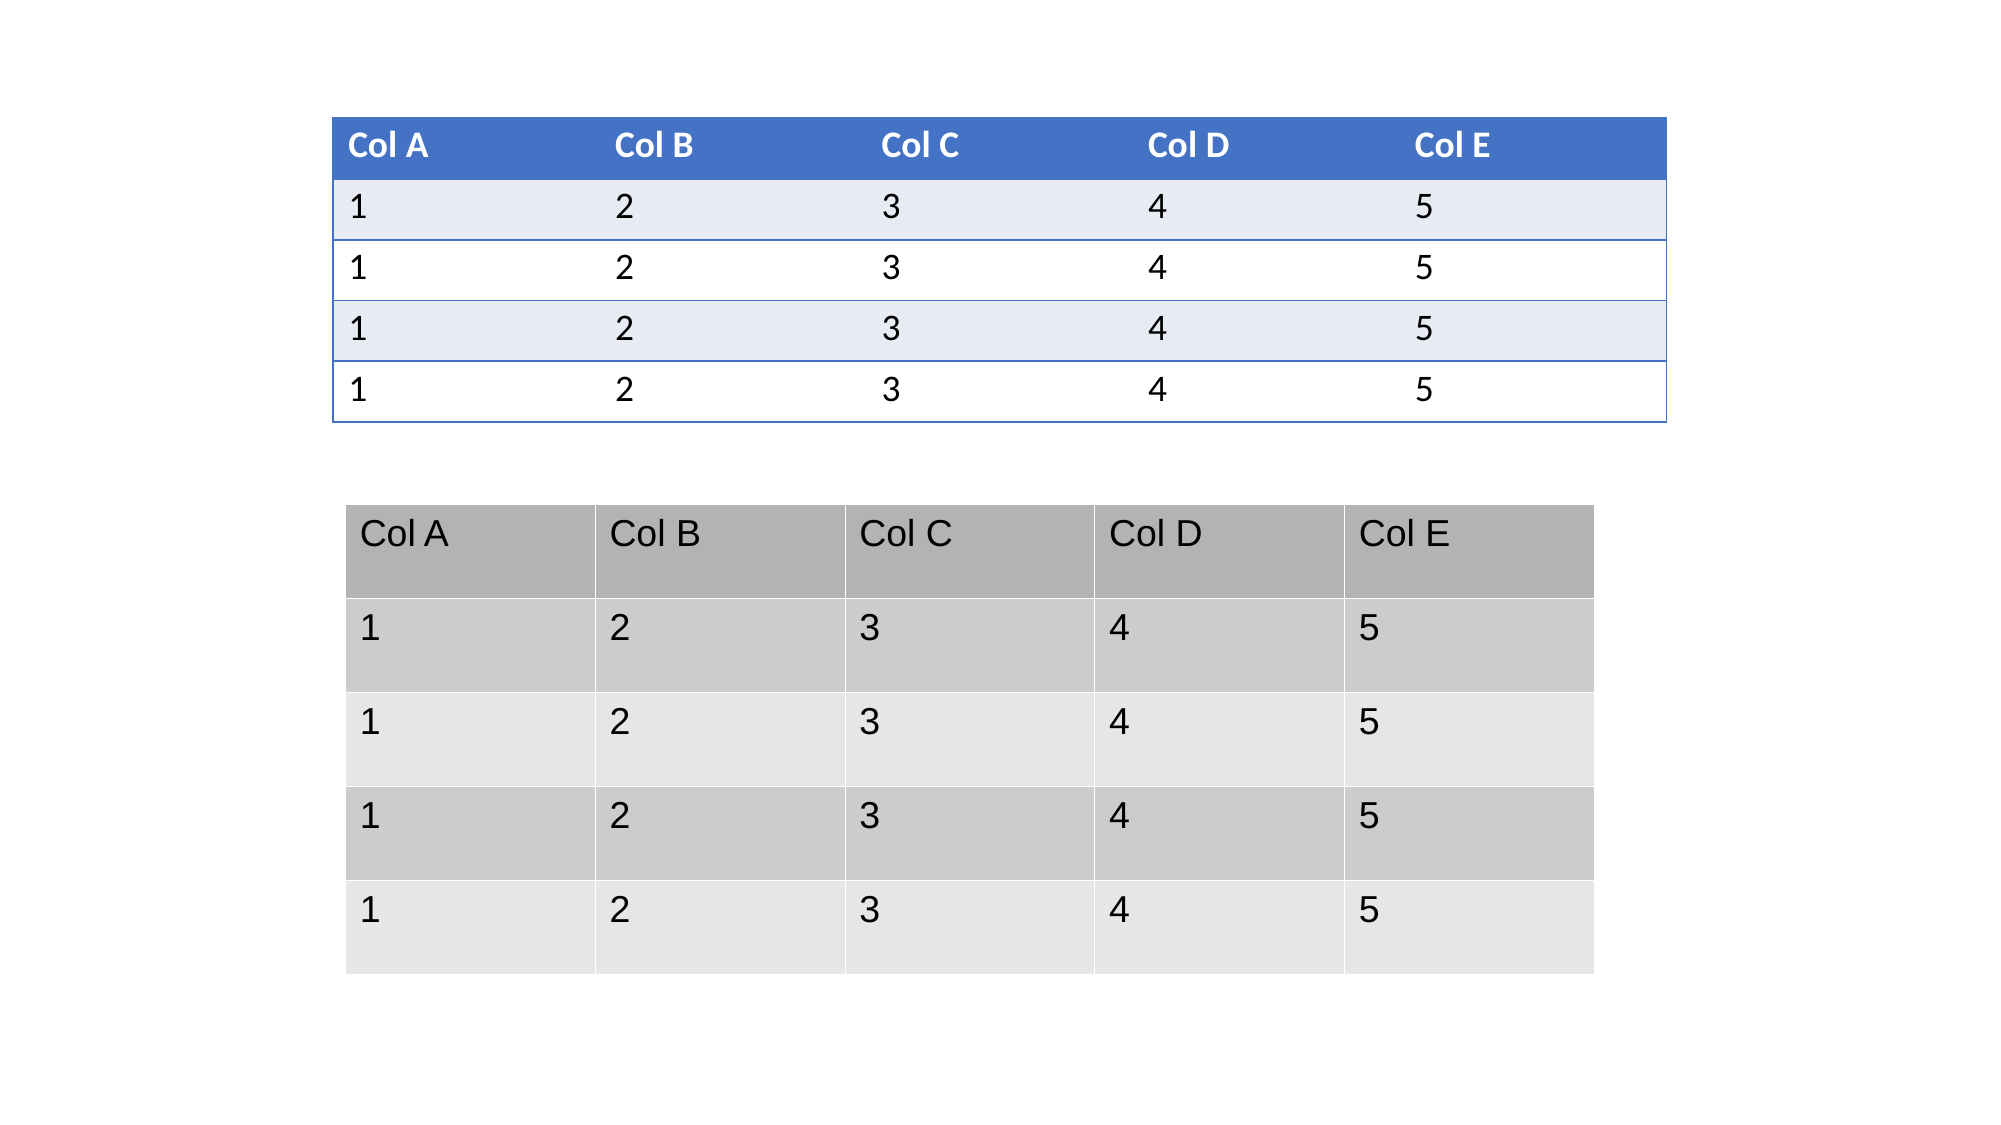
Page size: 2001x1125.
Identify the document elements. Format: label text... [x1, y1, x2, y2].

table_cell 4 [1095, 599, 1344, 692]
table_header Col A [346, 505, 595, 598]
table_cell 4 [1133, 180, 1400, 239]
table_cell 1 [334, 301, 600, 360]
table_cell 4 [1133, 241, 1400, 300]
table_cell 4 [1133, 362, 1400, 421]
table_cell 2 [600, 301, 867, 360]
table_cell 5 [1400, 362, 1666, 421]
table_header Col D [1095, 505, 1344, 598]
table_cell 5 [1400, 241, 1666, 300]
table_cell 4 [1095, 881, 1344, 974]
table_cell 3 [846, 787, 1094, 880]
table_header Col B [600, 119, 867, 178]
table_cell 2 [596, 787, 845, 880]
table_cell 5 [1345, 881, 1594, 974]
table_cell 2 [600, 241, 867, 300]
table_cell 3 [846, 599, 1094, 692]
table_cell 5 [1345, 599, 1594, 692]
table_cell 1 [346, 599, 595, 692]
table_cell 2 [596, 693, 845, 786]
table_header Col D [1133, 119, 1400, 178]
table_header Col B [596, 505, 845, 598]
table_cell 3 [867, 180, 1133, 239]
table_cell 3 [867, 362, 1133, 421]
table_header Col E [1400, 119, 1666, 178]
table_header Col A [334, 119, 600, 178]
table_cell 4 [1133, 301, 1400, 360]
table_cell 1 [346, 881, 595, 974]
table_cell 1 [346, 787, 595, 880]
table_cell 4 [1095, 787, 1344, 880]
table_cell 3 [867, 241, 1133, 300]
table_header Col E [1345, 505, 1594, 598]
table_cell 2 [600, 362, 867, 421]
table_header Col C [846, 505, 1094, 598]
table_cell 1 [346, 693, 595, 786]
table_cell 2 [596, 599, 845, 692]
table_cell 1 [334, 180, 600, 239]
table_header Col C [867, 119, 1133, 178]
table_cell 5 [1400, 301, 1666, 360]
table_cell 3 [846, 693, 1094, 786]
table_cell 1 [334, 362, 600, 421]
table_cell 2 [600, 180, 867, 239]
table_cell 4 [1095, 693, 1344, 786]
table_cell 3 [867, 301, 1133, 360]
table_cell 1 [334, 241, 600, 300]
table_cell 5 [1345, 787, 1594, 880]
table_cell 3 [846, 881, 1094, 974]
table_cell 2 [596, 881, 845, 974]
table_cell 5 [1345, 693, 1594, 786]
table_cell 5 [1400, 180, 1666, 239]
